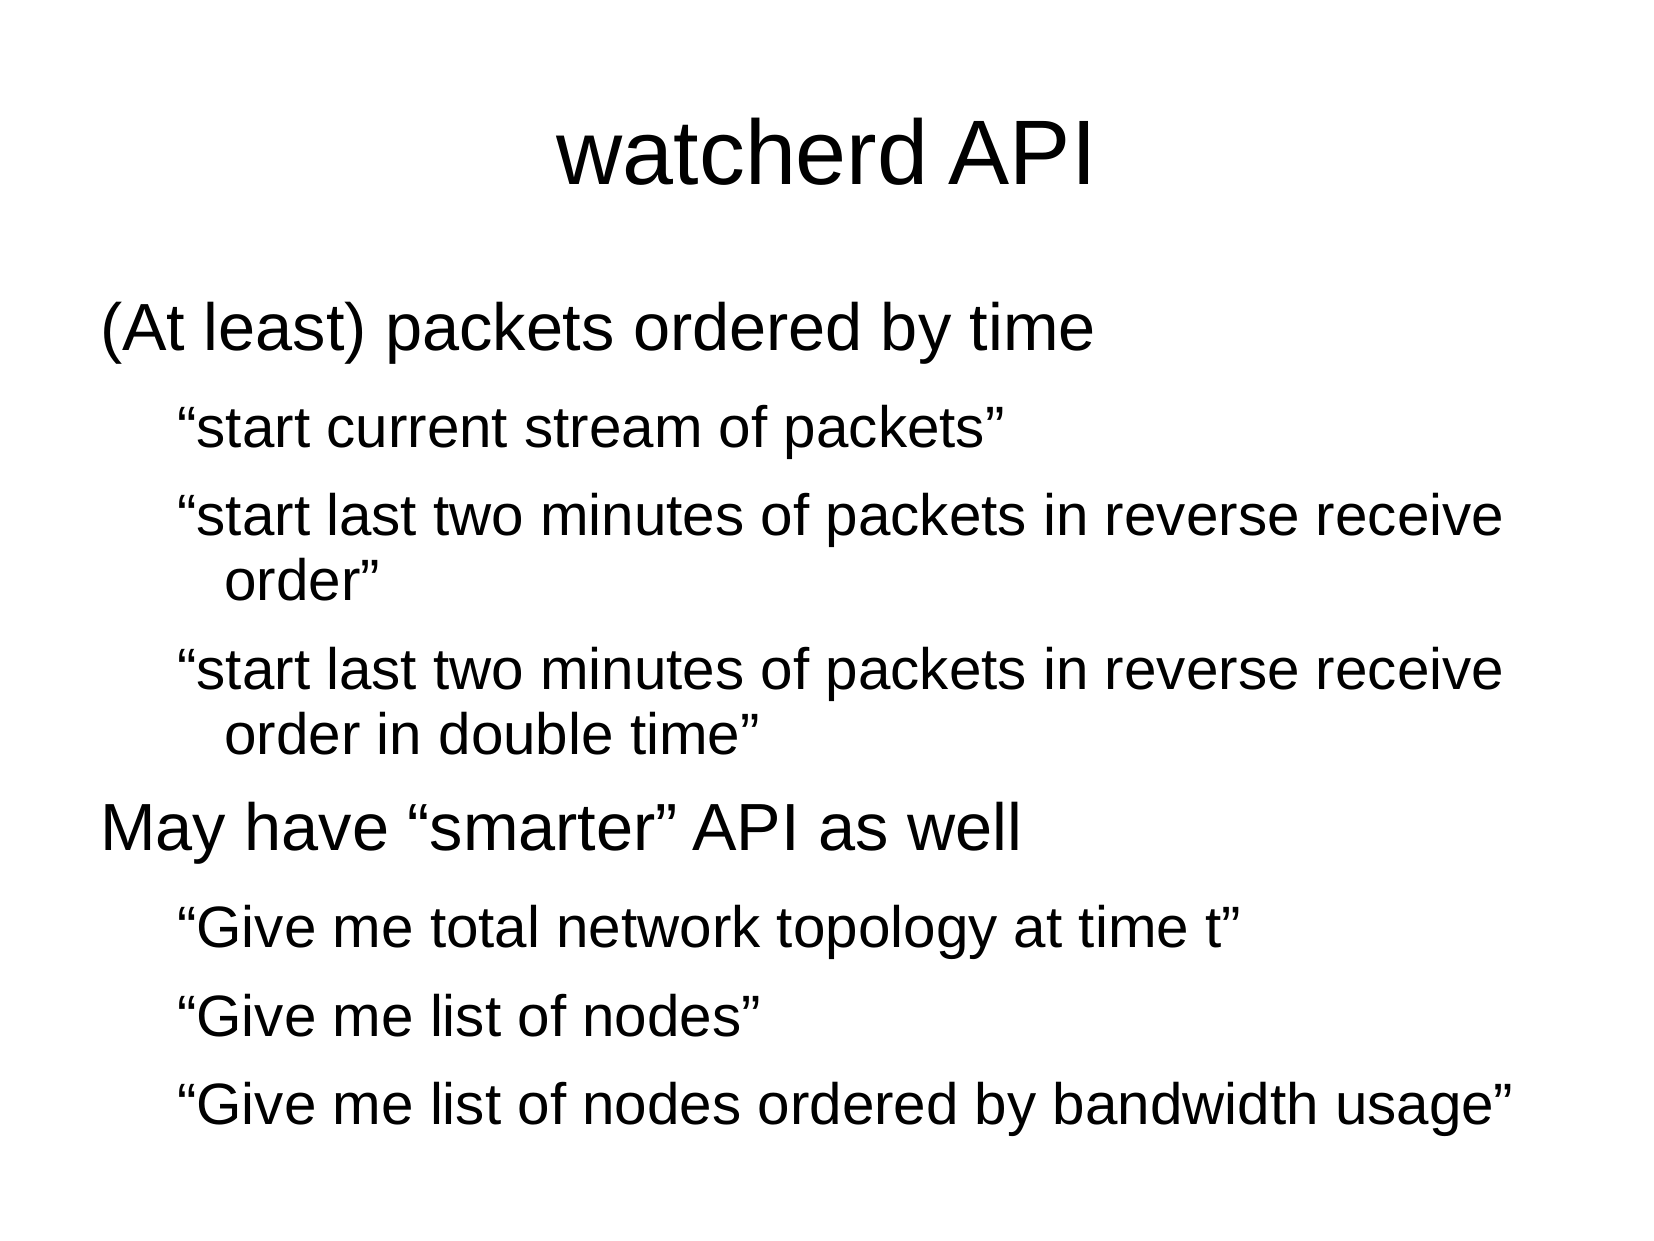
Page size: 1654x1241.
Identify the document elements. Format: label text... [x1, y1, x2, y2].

title watcherd API [82, 56, 1571, 250]
list (At least) packets ordered by time “start current stream of packets” “start last two minutes of packets in reverse receive order” “start last two minutes of packets in reverse receive order in double time” May have “smarter” API as well “Give me total network topology at time t” “Give me list of nodes” “Give me list of nodes ordered by bandwidth usage” [82, 290, 1571, 1138]
